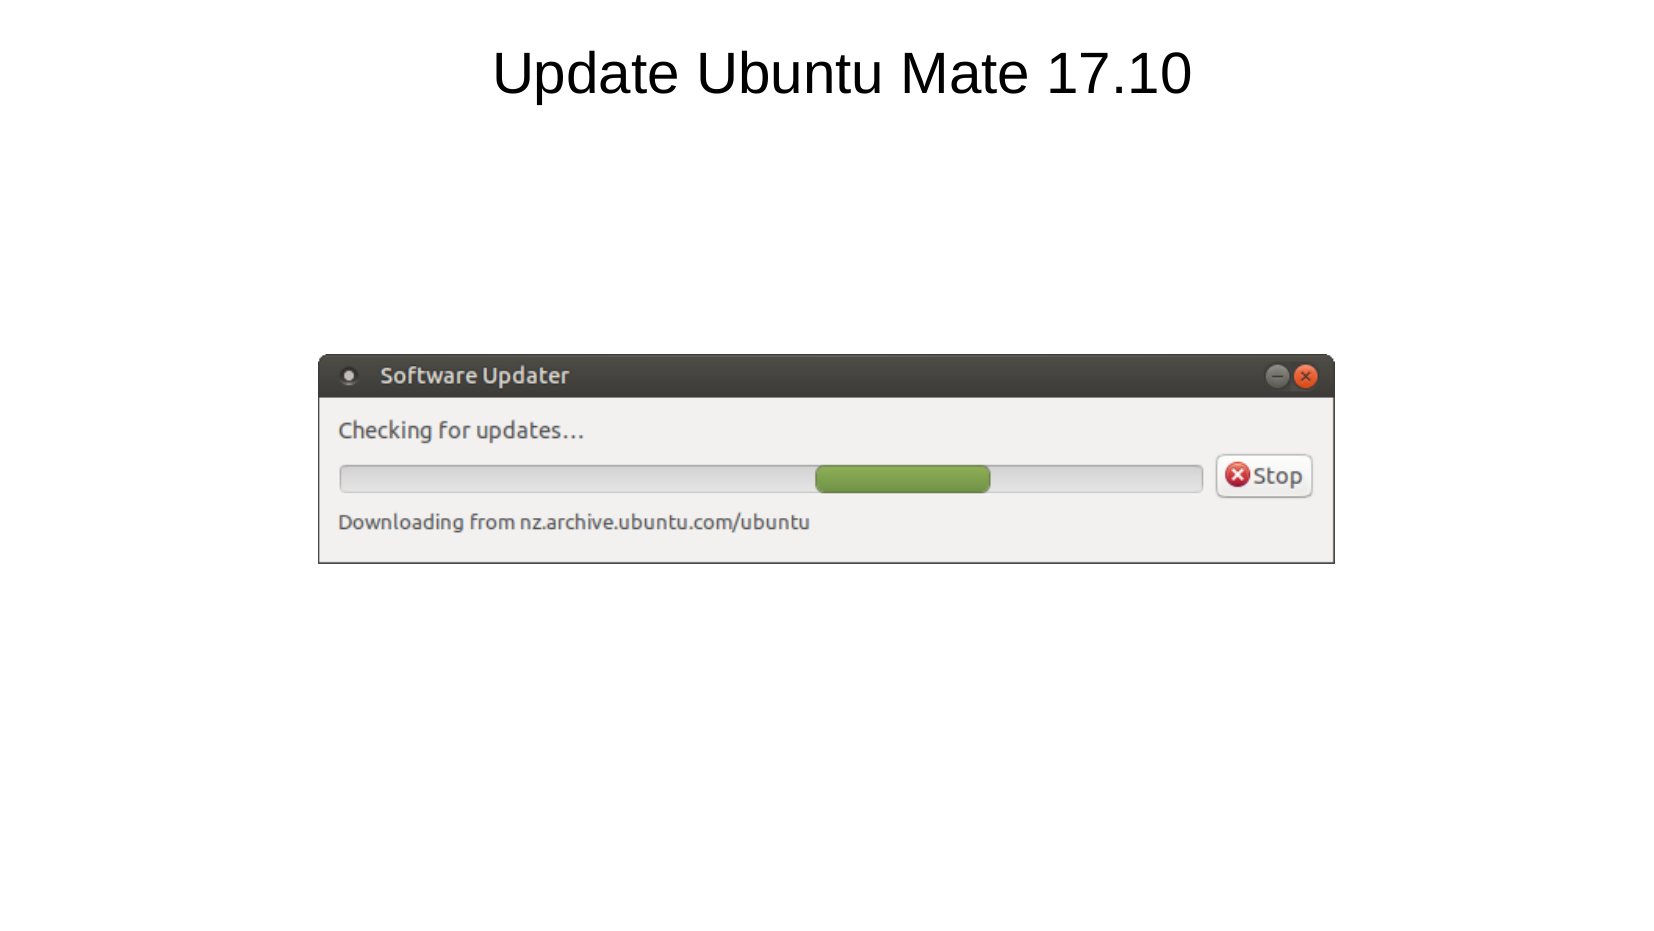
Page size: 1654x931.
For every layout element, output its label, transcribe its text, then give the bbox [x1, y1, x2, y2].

title Update Ubuntu Mate 17.10 [30, 8, 1621, 139]
picture [318, 354, 1335, 564]
